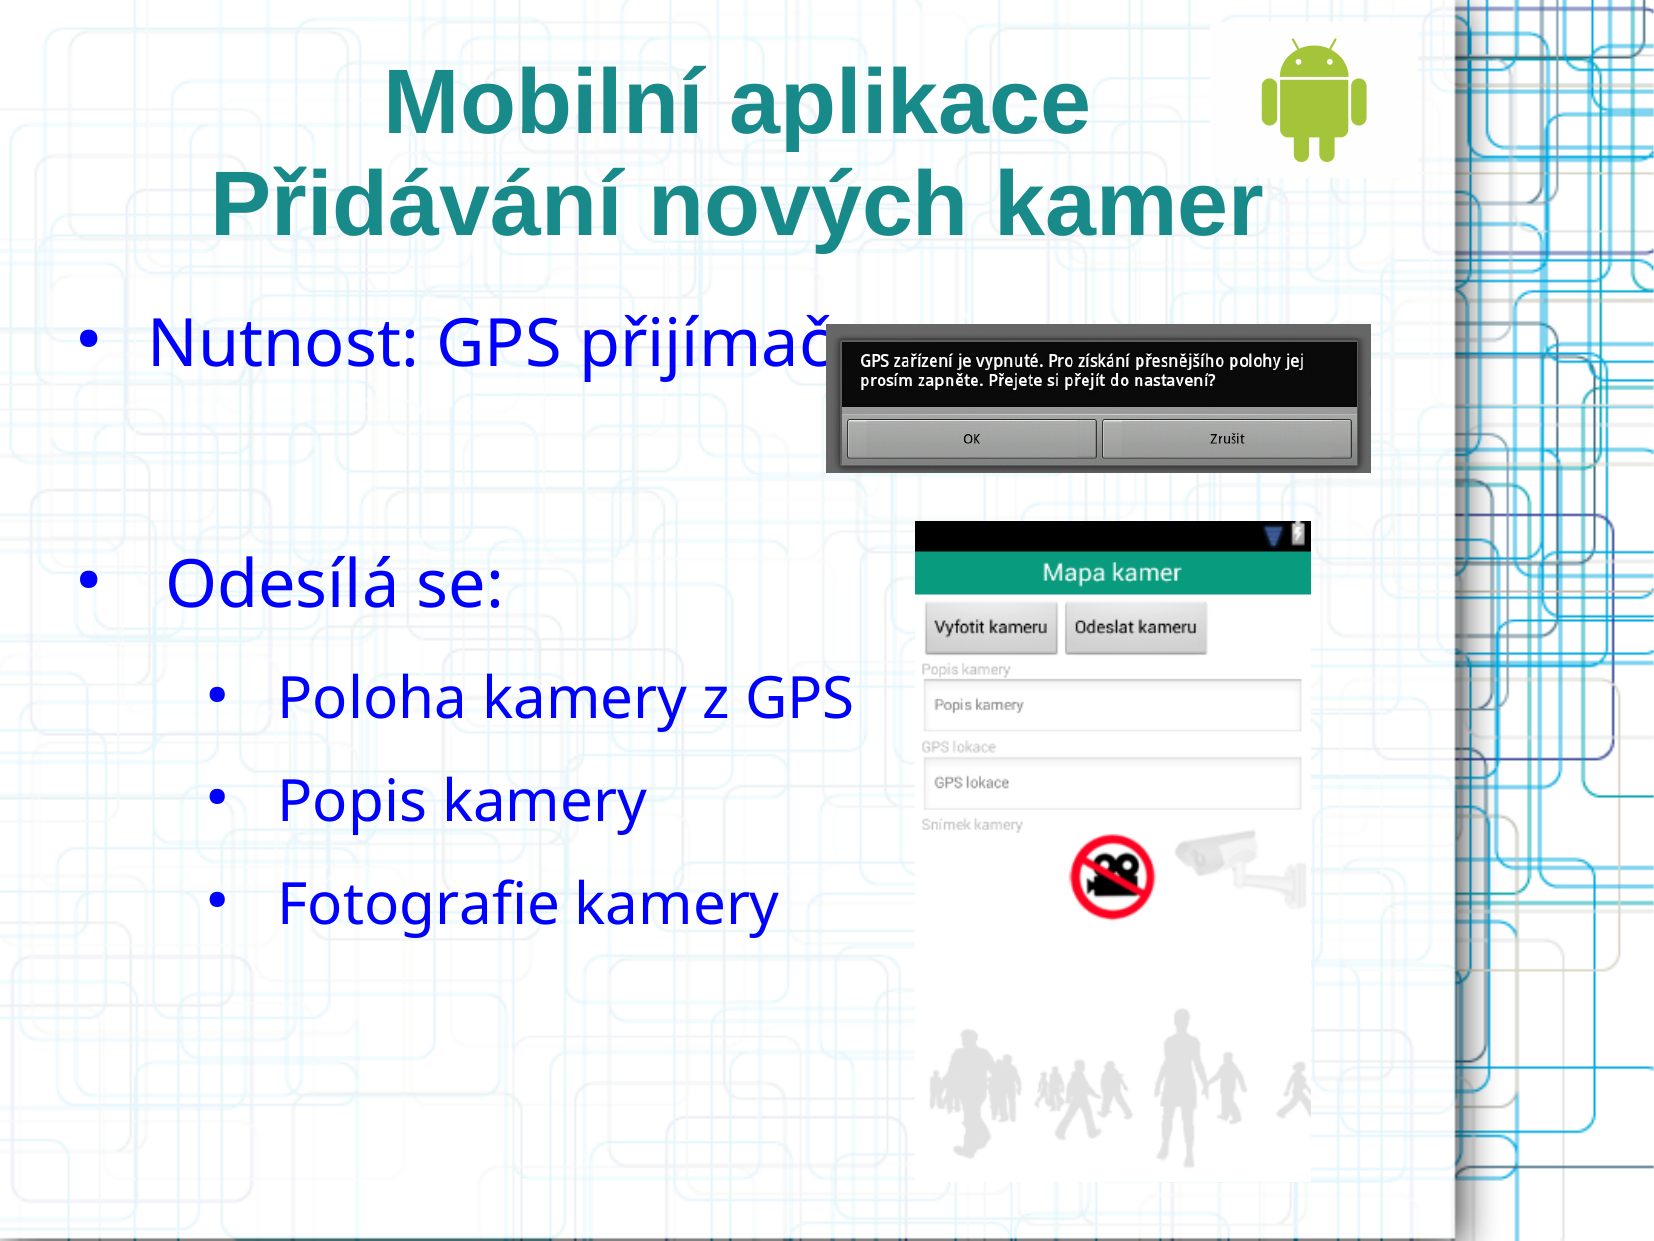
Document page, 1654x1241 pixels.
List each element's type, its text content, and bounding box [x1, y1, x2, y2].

list Nutnost: GPS přijímač Odesílá se: Poloha kamery z GPS Popis kamery Fotografie kamery [76, 295, 1388, 950]
title Mobilní aplikace Přidávání nových kamer [59, 49, 1418, 257]
picture [0, 0, 1654, 1241]
